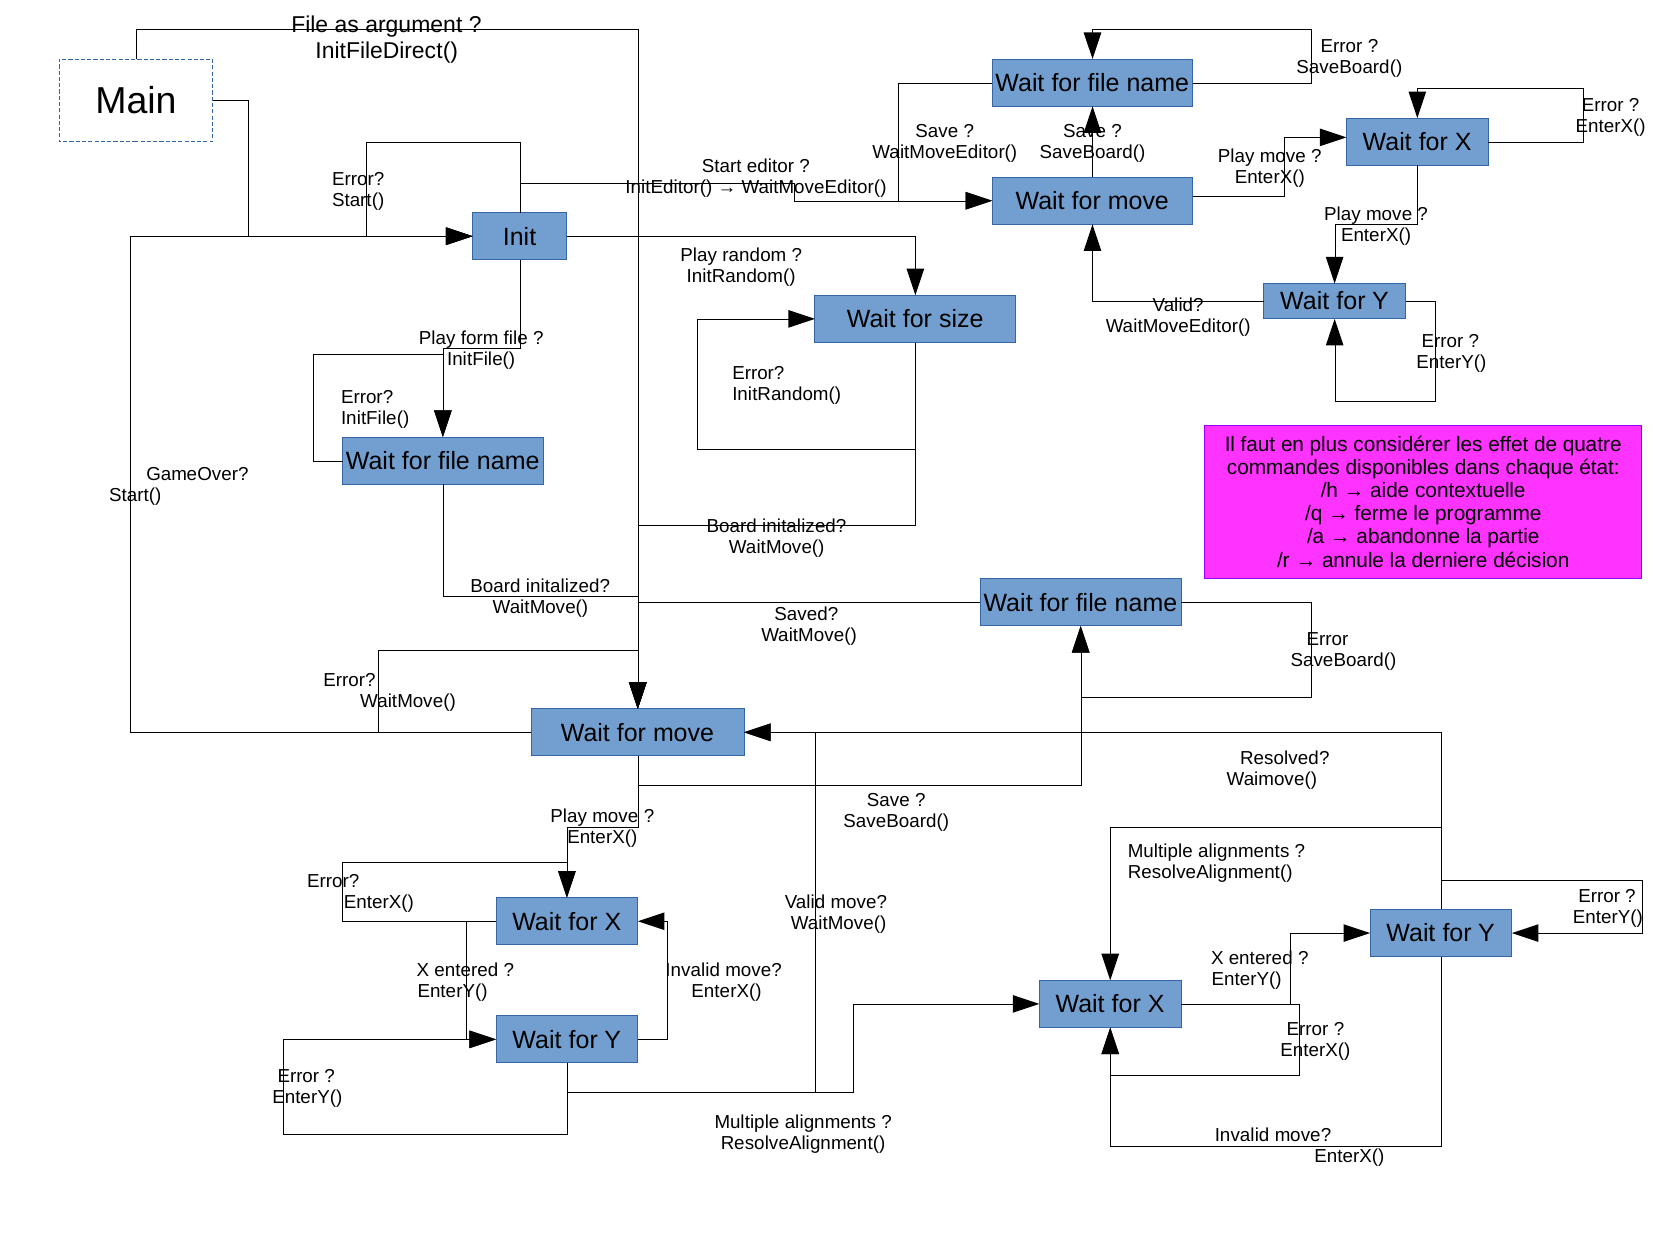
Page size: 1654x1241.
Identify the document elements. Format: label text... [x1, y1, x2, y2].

text_box Wait for file name [992, 59, 1193, 107]
text_box Main [59, 59, 213, 142]
text_box Il faut en plus considérer les effet de quatre commandes disponibles dans chaque état: /h → aide contextuelle /q → ferme le programme /a → abandonne la partie /r → annule la derniere décision [1204, 425, 1642, 579]
text_box Wait for file name [980, 578, 1182, 626]
text_box Wait for move [992, 177, 1193, 225]
text_box Wait for Y [1263, 283, 1406, 319]
text_box Wait for move [531, 708, 745, 756]
text_box Wait for X [1039, 980, 1182, 1028]
text_box Wait for size [814, 295, 1016, 343]
text_box Wait for X [1346, 118, 1489, 166]
text_box Wait for Y [1370, 909, 1512, 957]
text_box Wait for Y [496, 1015, 638, 1063]
text_box Wait for file name [342, 437, 544, 485]
text_box Wait for X [496, 897, 638, 945]
text_box Init [472, 212, 567, 260]
